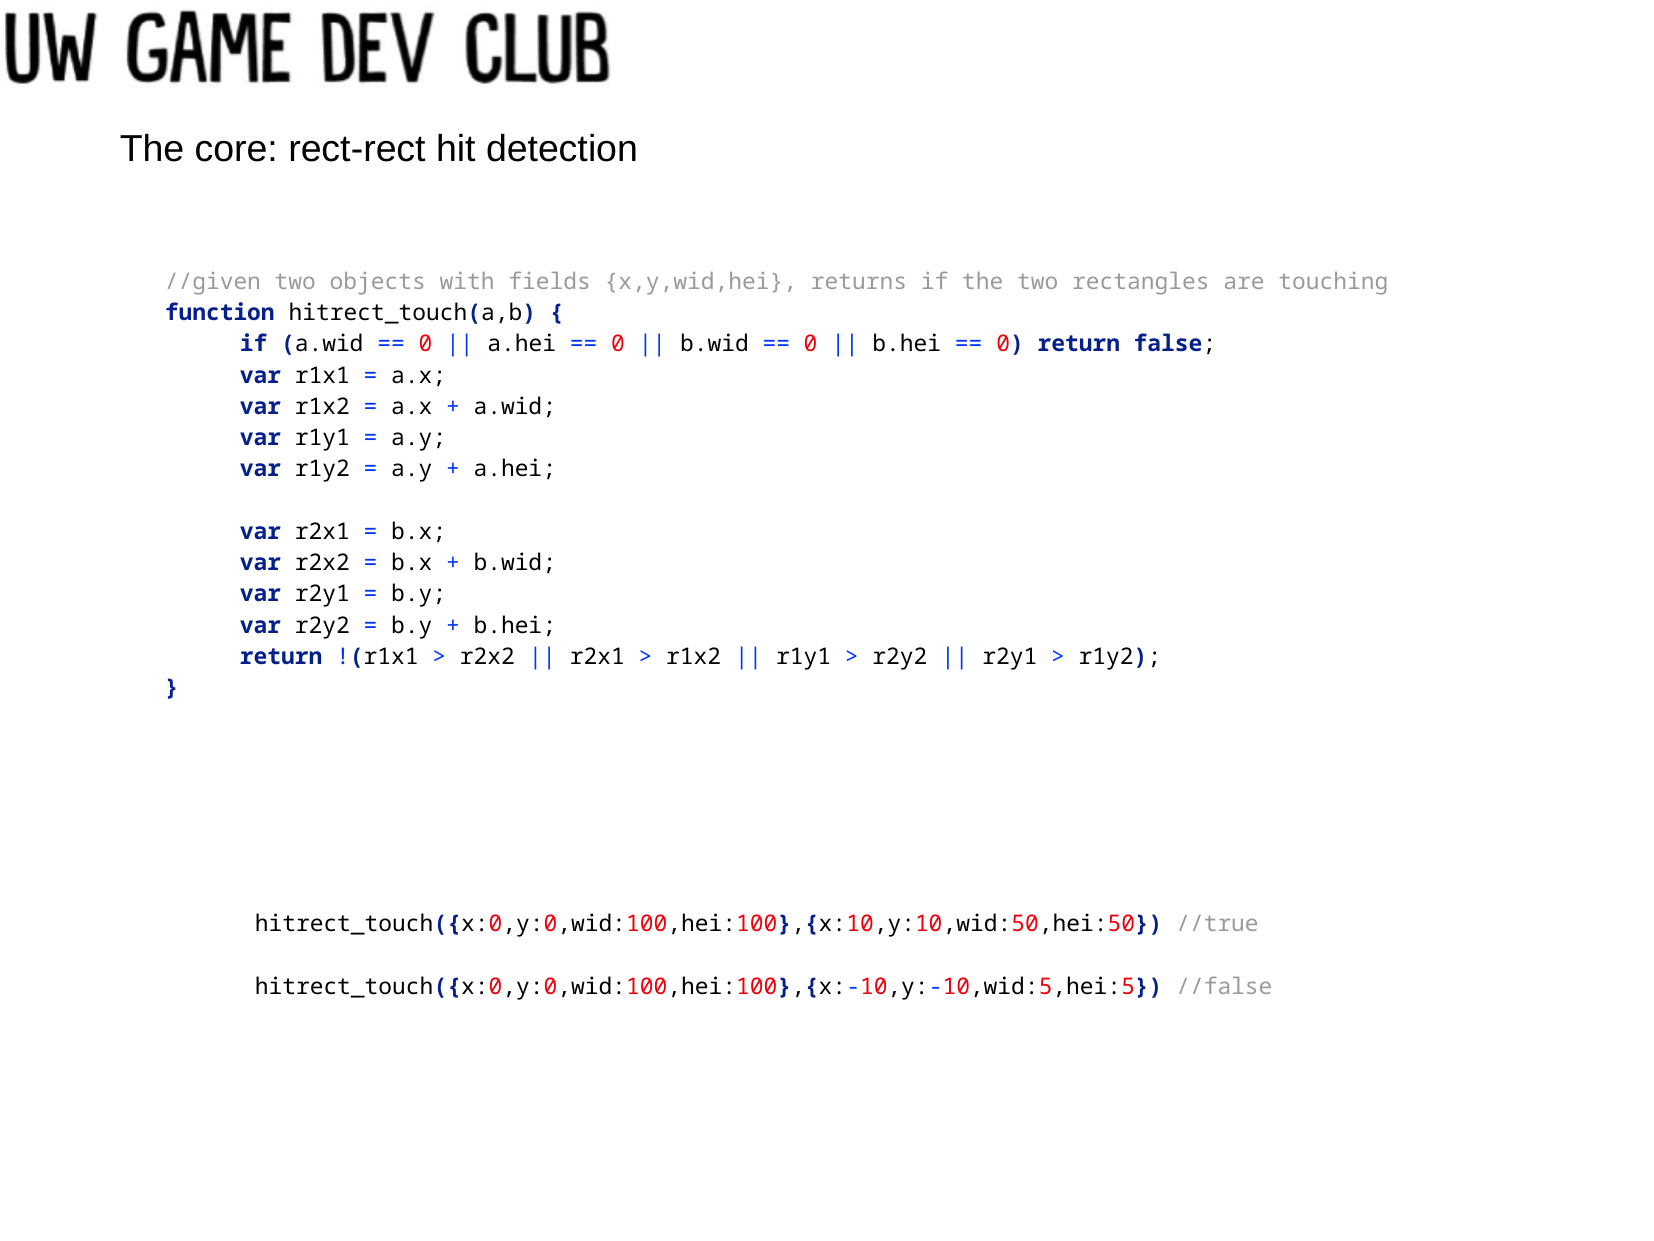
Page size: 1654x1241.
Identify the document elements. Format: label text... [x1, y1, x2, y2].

text_box //given two objects with fields {x,y,wid,hei}, returns if the two rectangles are touching function hitrect_touch(a,b) { if (a.wid == 0 || a.hei == 0 || b.wid == 0 || b.hei == 0) return false; var r1x1 = a.x; var r1x2 = a.x + a.wid; var r1y1 = a.y; var r1y2 = a.y + a.hei; var r2x1 = b.x; var r2x2 = b.x + b.wid; var r2y1 = b.y; var r2y2 = b.y + b.hei; return !(r1x1 > r2x2 || r2x1 > r1x2 || r1y1 > r2y2 || r2y1 > r1y2); } [150, 257, 1441, 676]
picture [1, 1, 617, 90]
text_box The core: rect-rect hit detection [105, 120, 721, 177]
text_box hitrect_touch({x:0,y:0,wid:100,hei:100},{x:10,y:10,wid:50,hei:50}) //true hitrect_touch({x:0,y:0,wid:100,hei:100},{x:-10,y:-10,wid:5,hei:5}) //false [240, 900, 1531, 1002]
